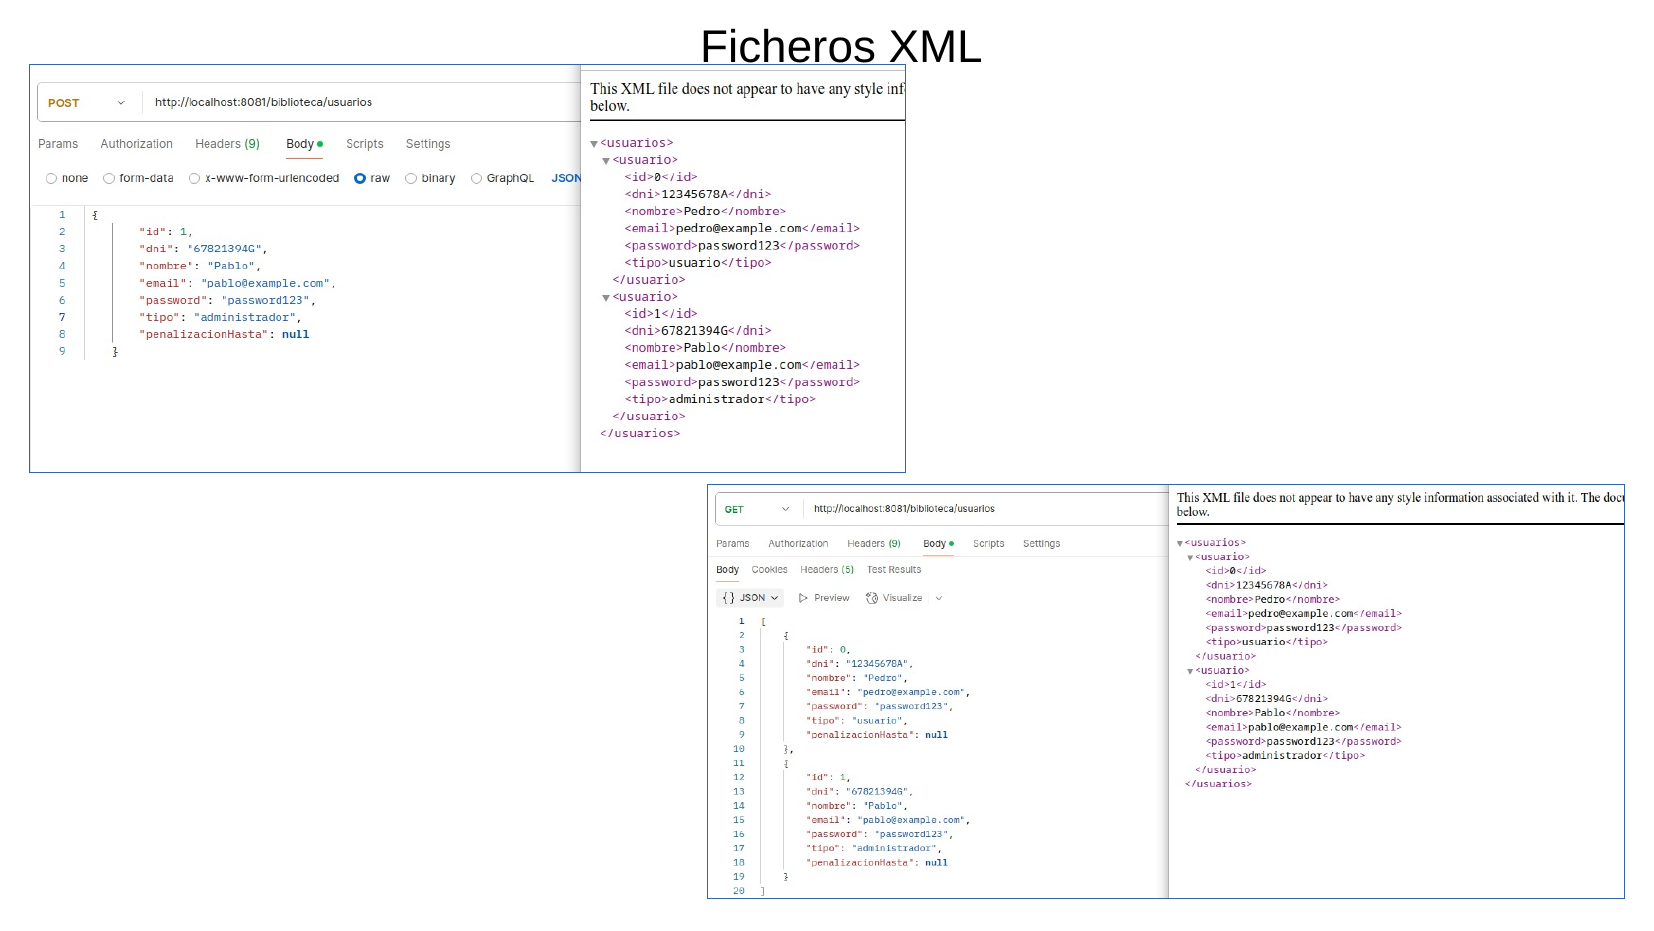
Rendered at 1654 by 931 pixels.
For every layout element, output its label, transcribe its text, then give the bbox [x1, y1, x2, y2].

title Ficheros XML [590, 0, 1093, 125]
picture [29, 64, 906, 473]
picture [707, 484, 1625, 899]
